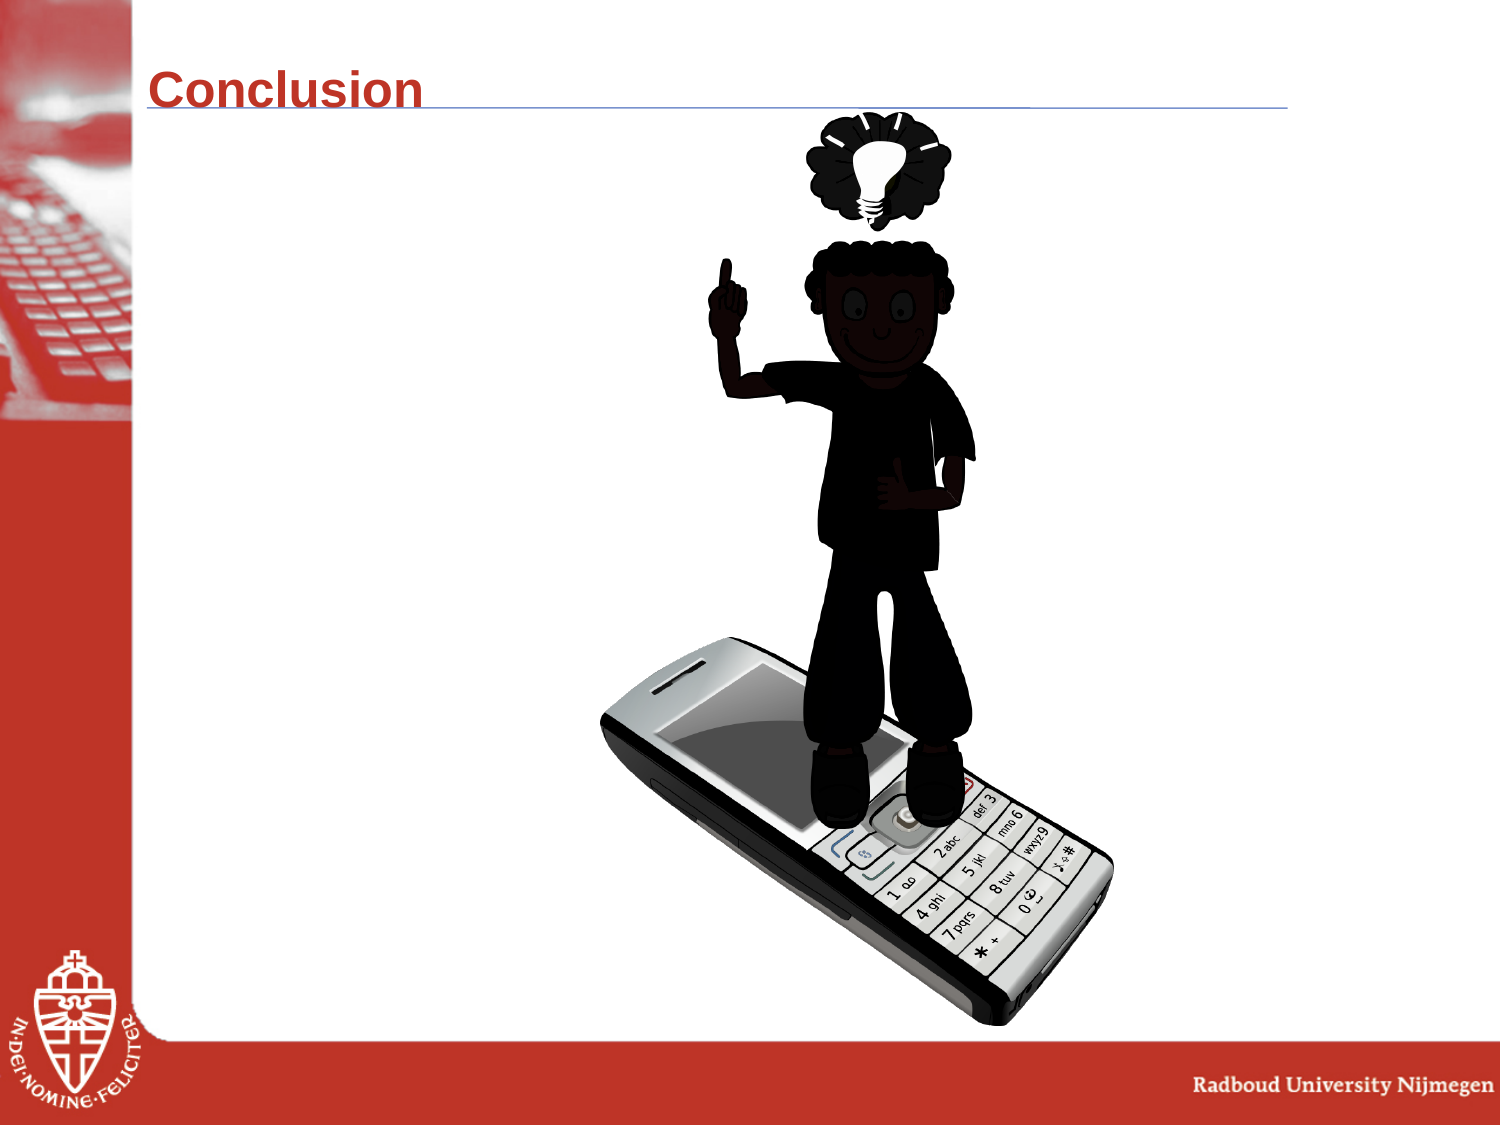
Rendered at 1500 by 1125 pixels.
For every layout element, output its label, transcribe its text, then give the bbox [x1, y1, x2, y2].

title Conclusion [147, 0, 1491, 122]
picture [0, 0, 1500, 1125]
